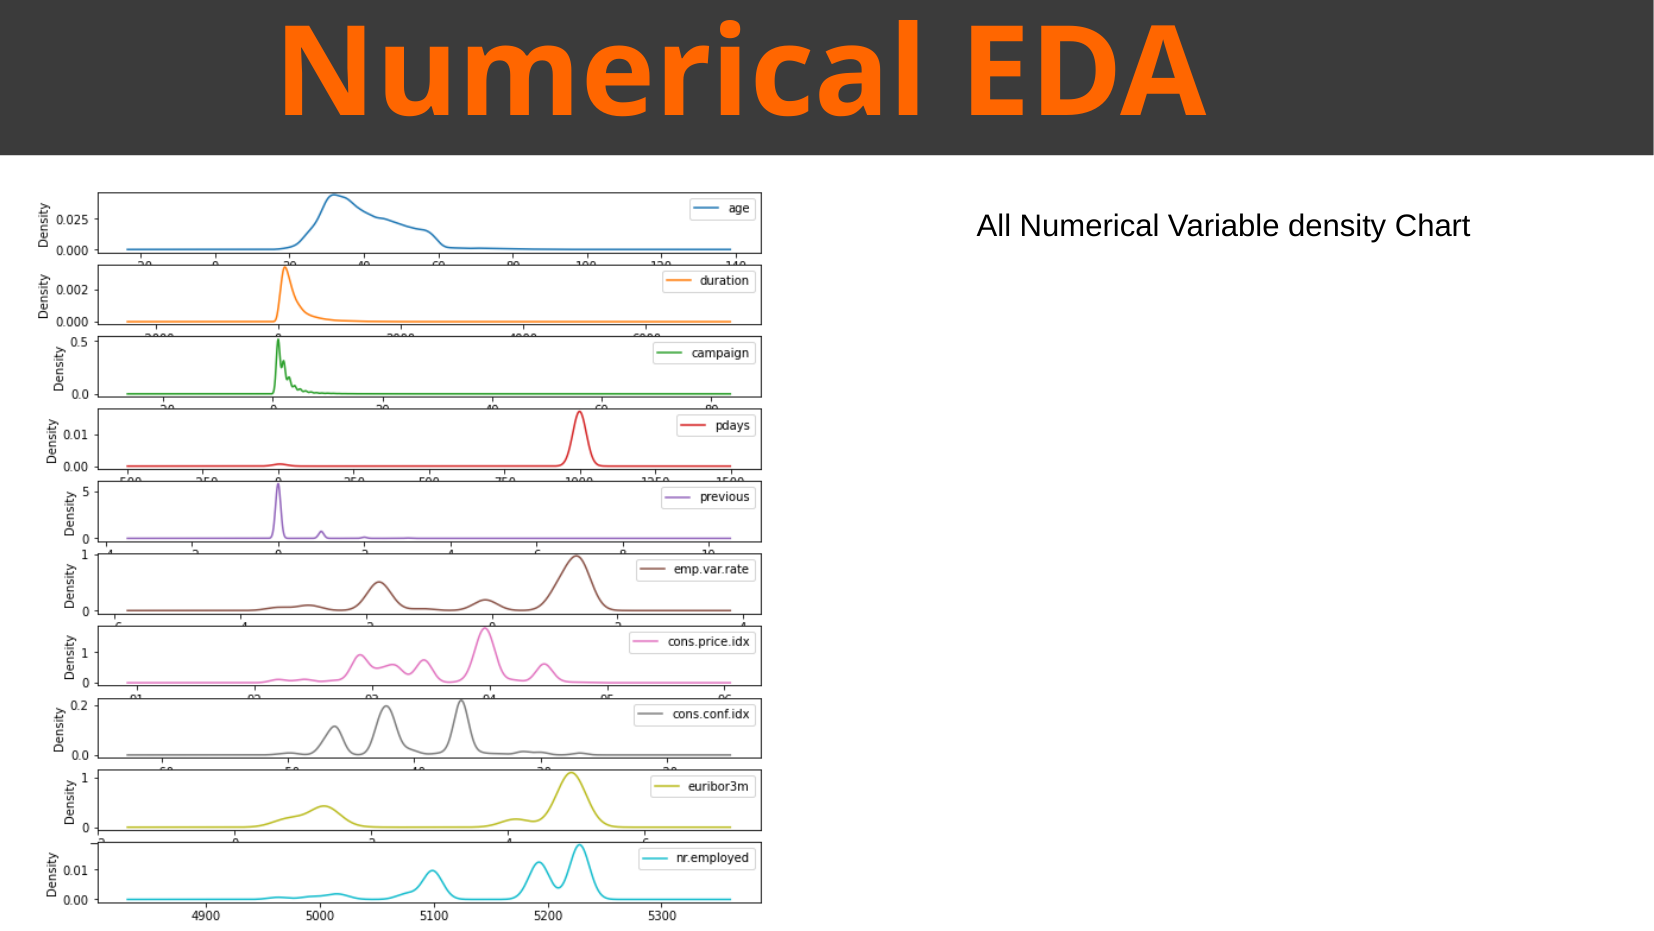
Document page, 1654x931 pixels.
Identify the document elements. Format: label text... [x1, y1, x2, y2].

text_box All Numerical Variable density Chart [961, 198, 1551, 249]
picture [30, 184, 768, 931]
text_box Numerical EDA [0, 0, 1654, 156]
